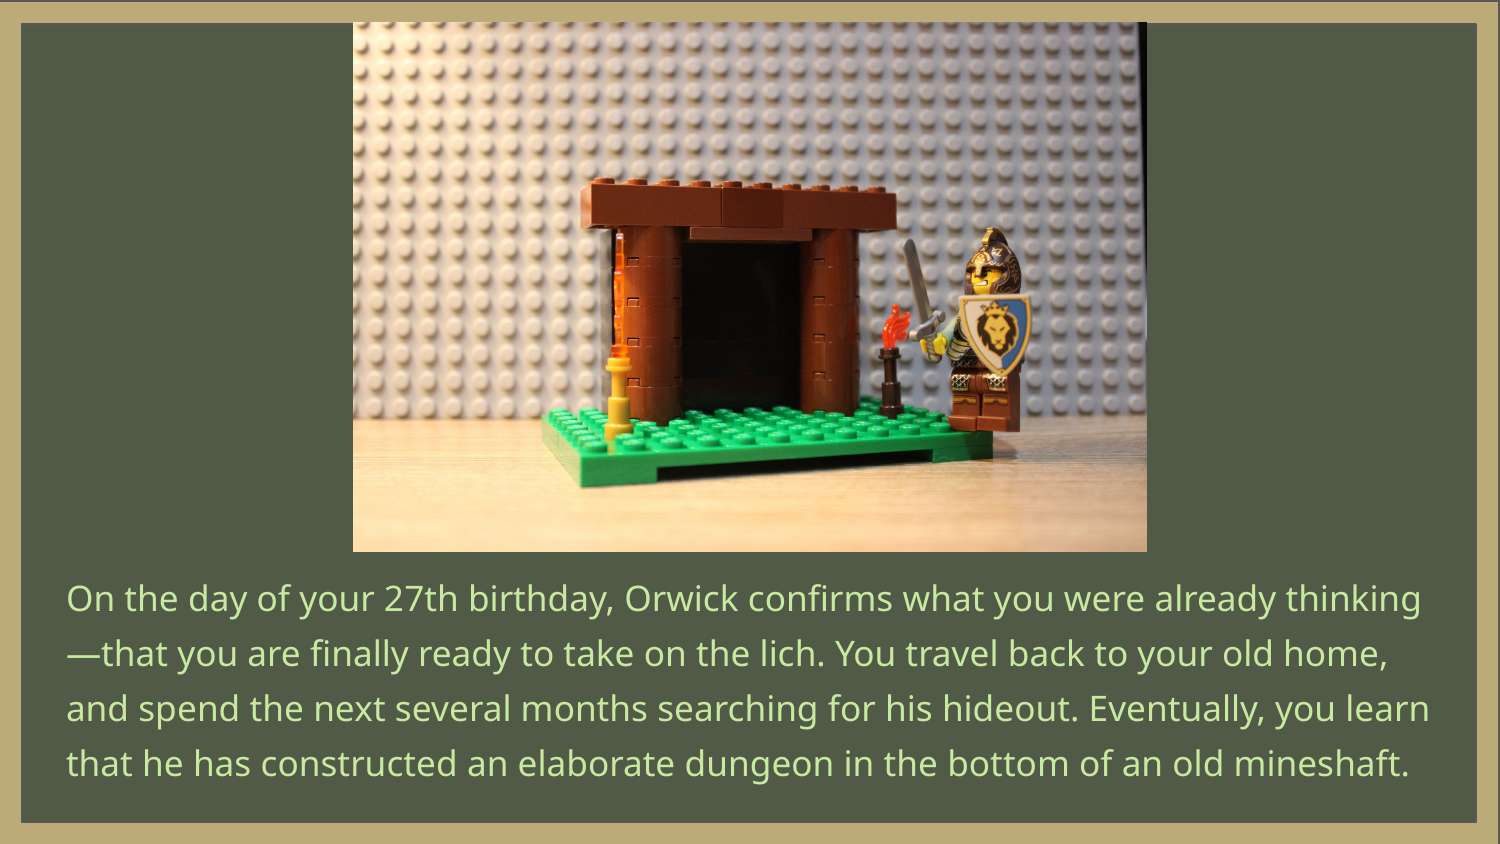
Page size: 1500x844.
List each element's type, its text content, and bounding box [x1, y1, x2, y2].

list On the day of your 27th birthday, Orwick confirms what you were already thinking—that you are finally ready to take on the lich. You travel back to your old home, and spend the next several months searching for his hideout. Eventually, you learn that he has constructed an elaborate dungeon in the bottom of an old mineshaft. [51, 551, 1449, 823]
picture [353, 22, 1147, 552]
